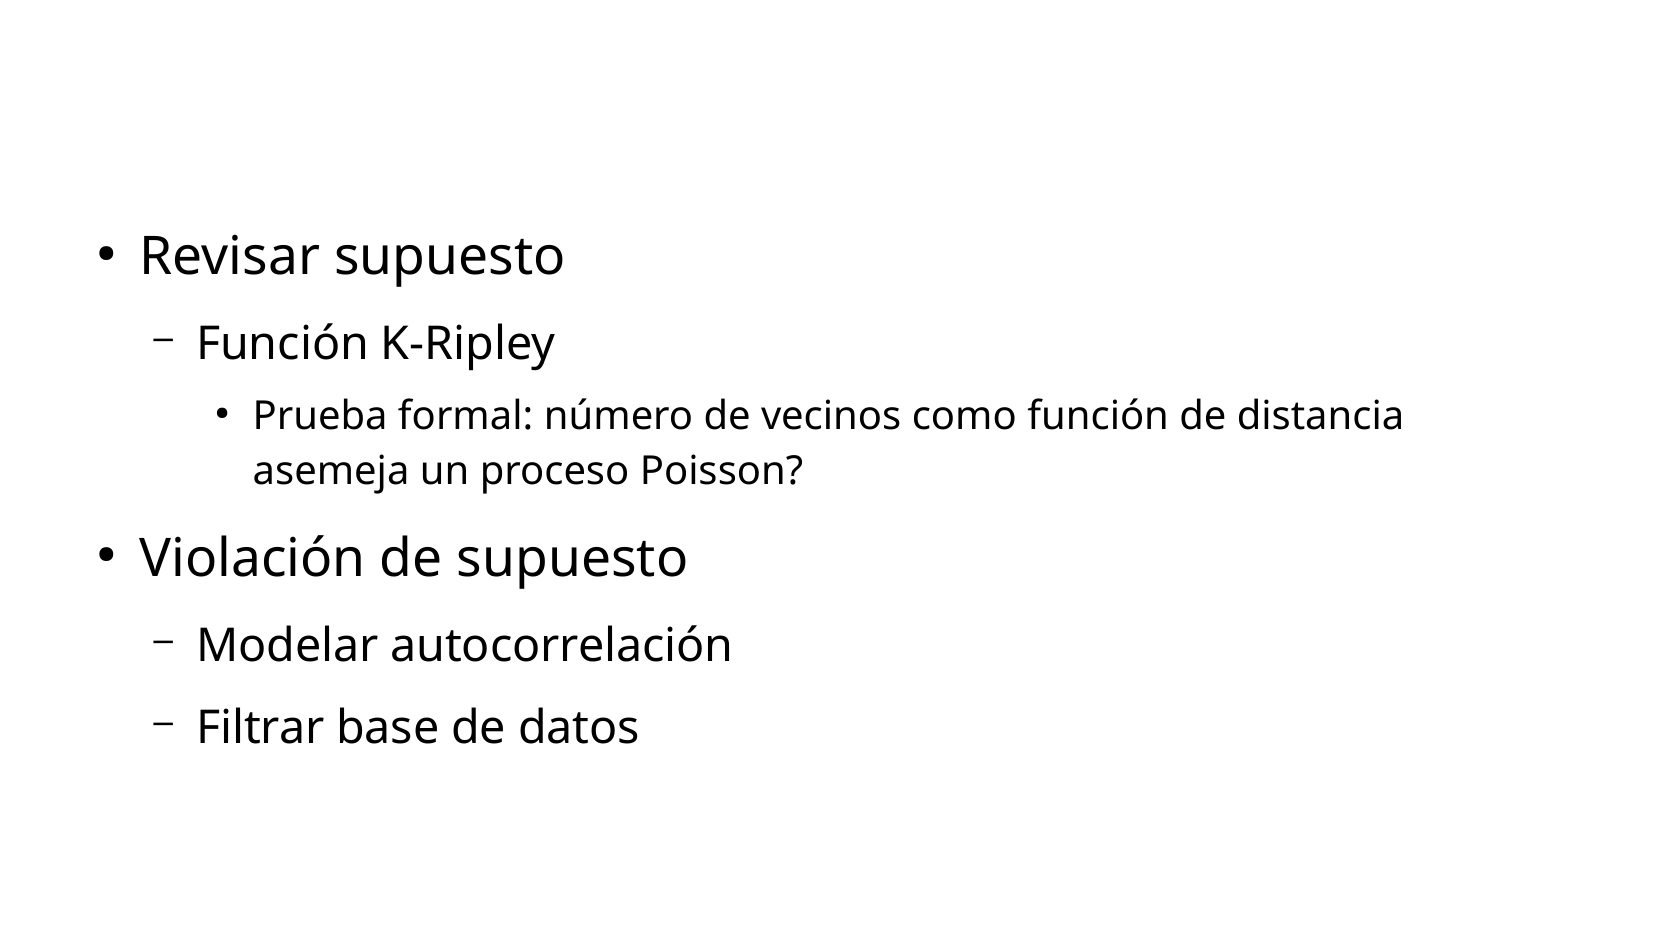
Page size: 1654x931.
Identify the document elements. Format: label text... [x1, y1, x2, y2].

list Revisar supuesto Función K-Ripley Prueba formal: número de vecinos como función de distancia asemeja un proceso Poisson? Violación de supuesto Modelar autocorrelación Filtrar base de datos [82, 217, 1571, 758]
